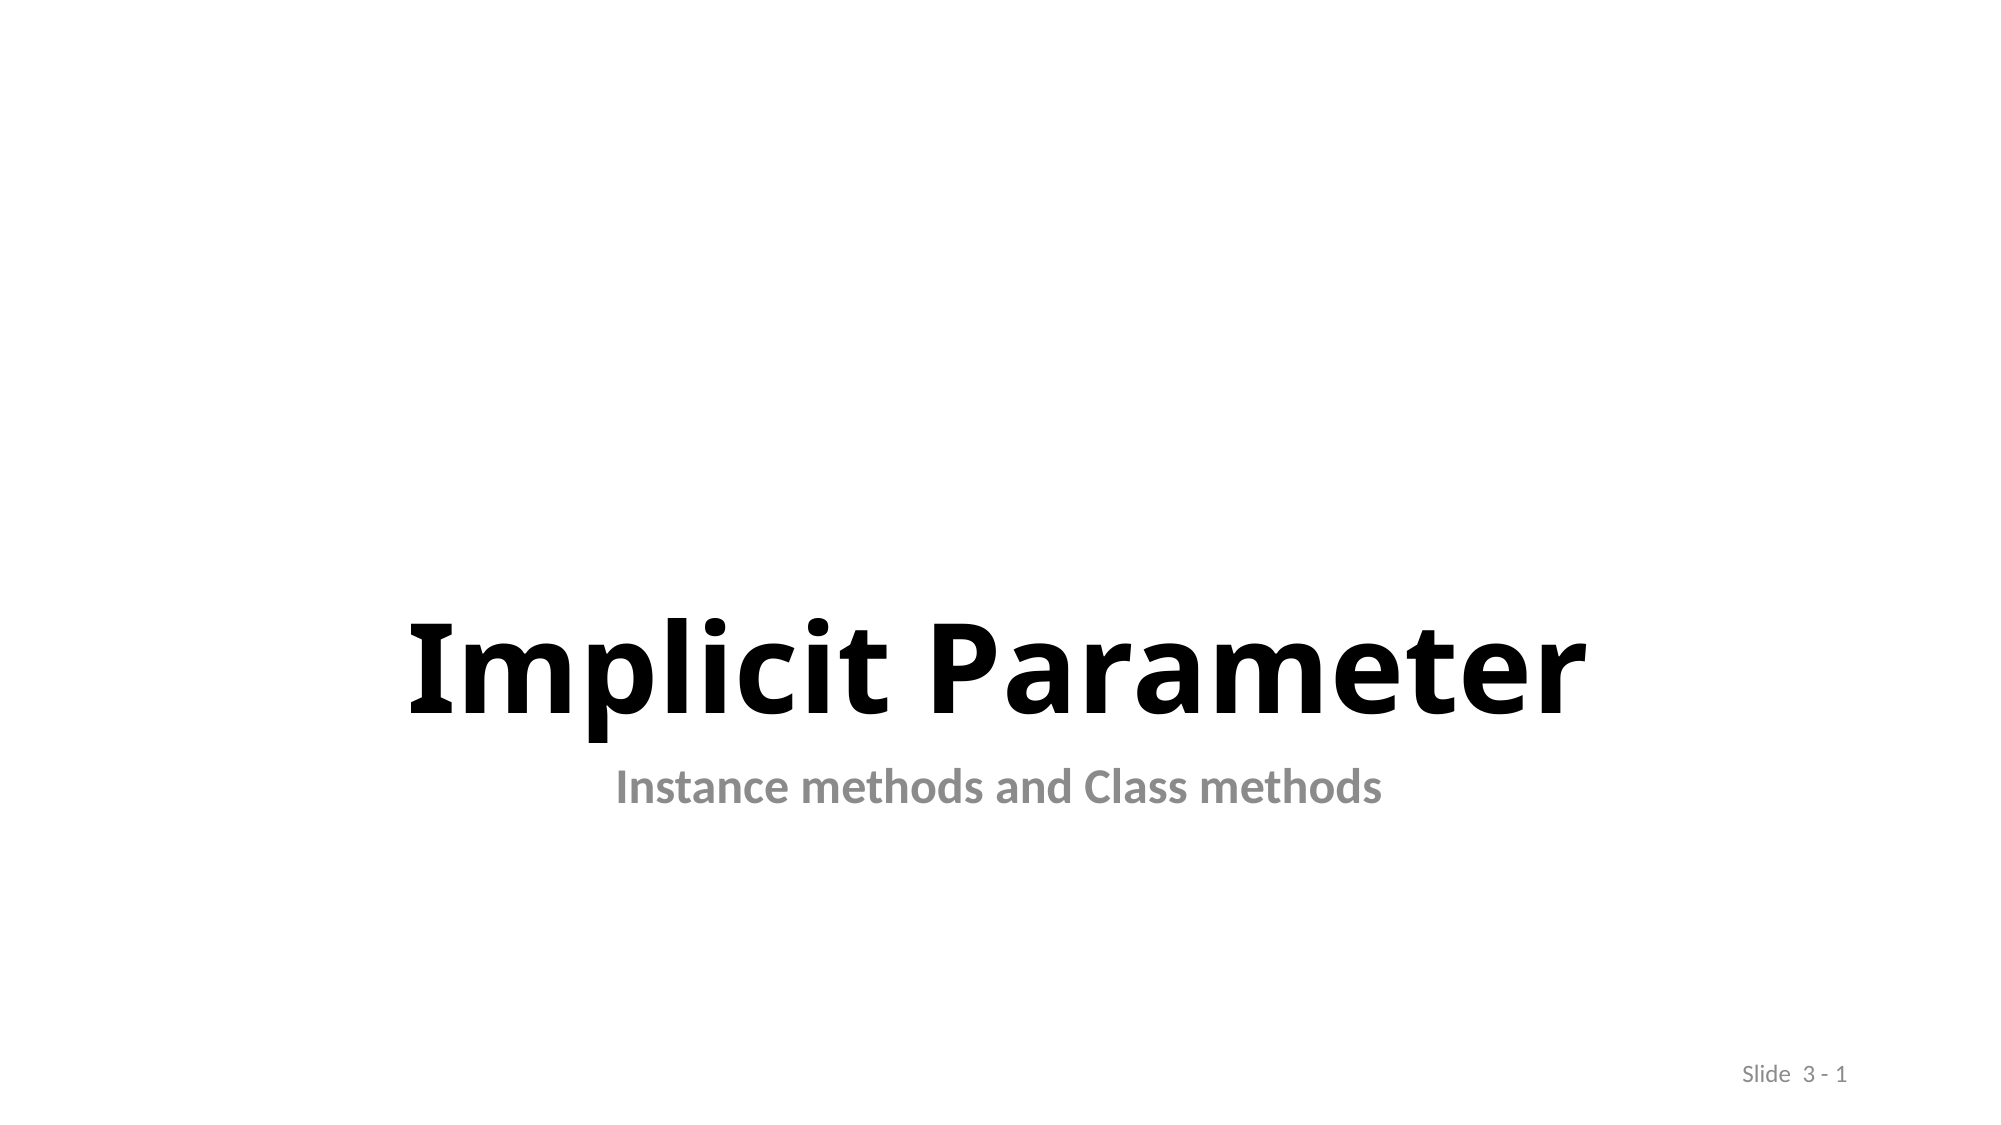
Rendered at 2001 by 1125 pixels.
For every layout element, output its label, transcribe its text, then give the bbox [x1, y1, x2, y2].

list Instance methods and Class methods [136, 752, 1862, 999]
slide_number Slide 3 - 8 [1412, 1042, 1863, 1103]
title Implicit Parameter [136, 280, 1862, 749]
